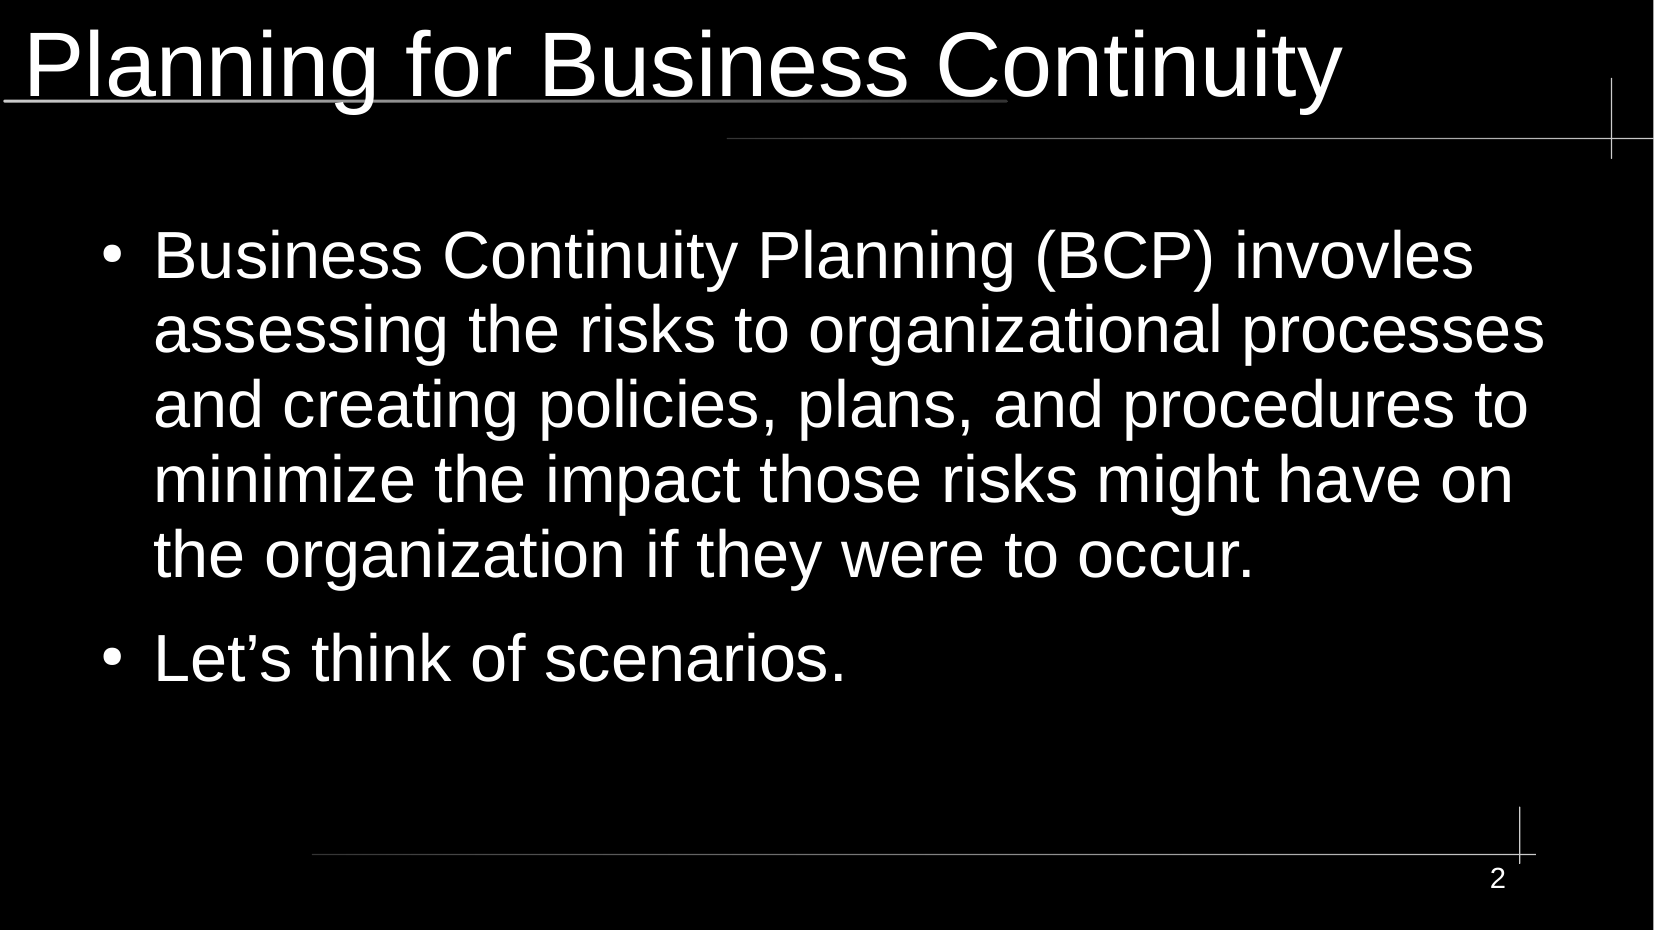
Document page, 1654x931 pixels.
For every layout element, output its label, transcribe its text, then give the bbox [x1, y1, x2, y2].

list Business Continuity Planning (BCP) invovles assessing the risks to organizational processes and creating policies, plans, and procedures to minimize the impact those risks might have on the organization if they were to occur. Let’s think of scenarios. [82, 217, 1571, 851]
title Planning for Business Continuity [23, 11, 1589, 119]
